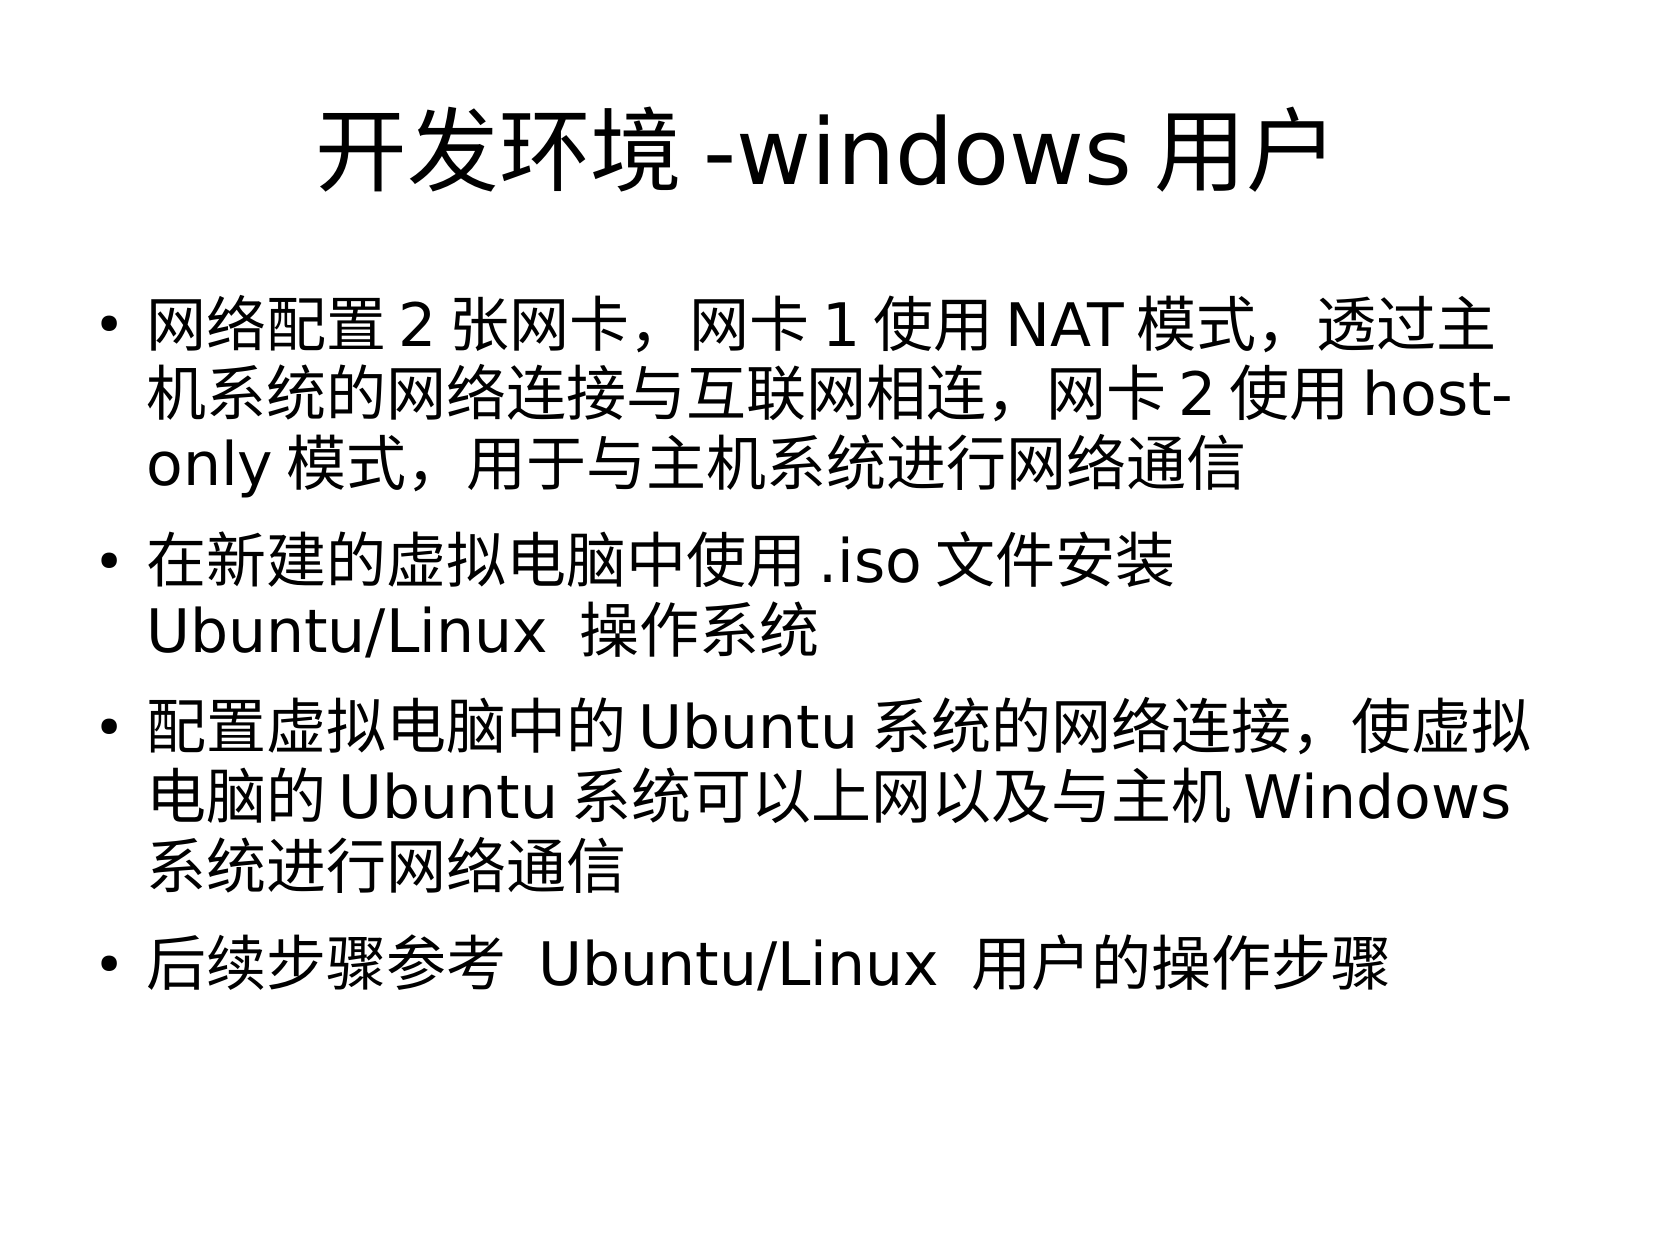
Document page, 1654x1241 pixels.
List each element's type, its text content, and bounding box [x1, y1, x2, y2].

title 开发环境-windows用户 [82, 49, 1571, 257]
list 网络配置2张网卡，网卡1使用NAT模式，透过主机系统的网络连接与互联网相连，网卡2使用host-only模式，用于与主机系统进行网络通信 在新建的虚拟电脑中使用.iso文件安装 Ubuntu/Linux 操作系统 配置虚拟电脑中的Ubuntu系统的网络连接，使虚拟电脑的Ubuntu系统可以上网以及与主机Windows系统进行网络通信 后续步骤参考 Ubuntu/Linux 用户的操作步骤 [82, 290, 1538, 1010]
